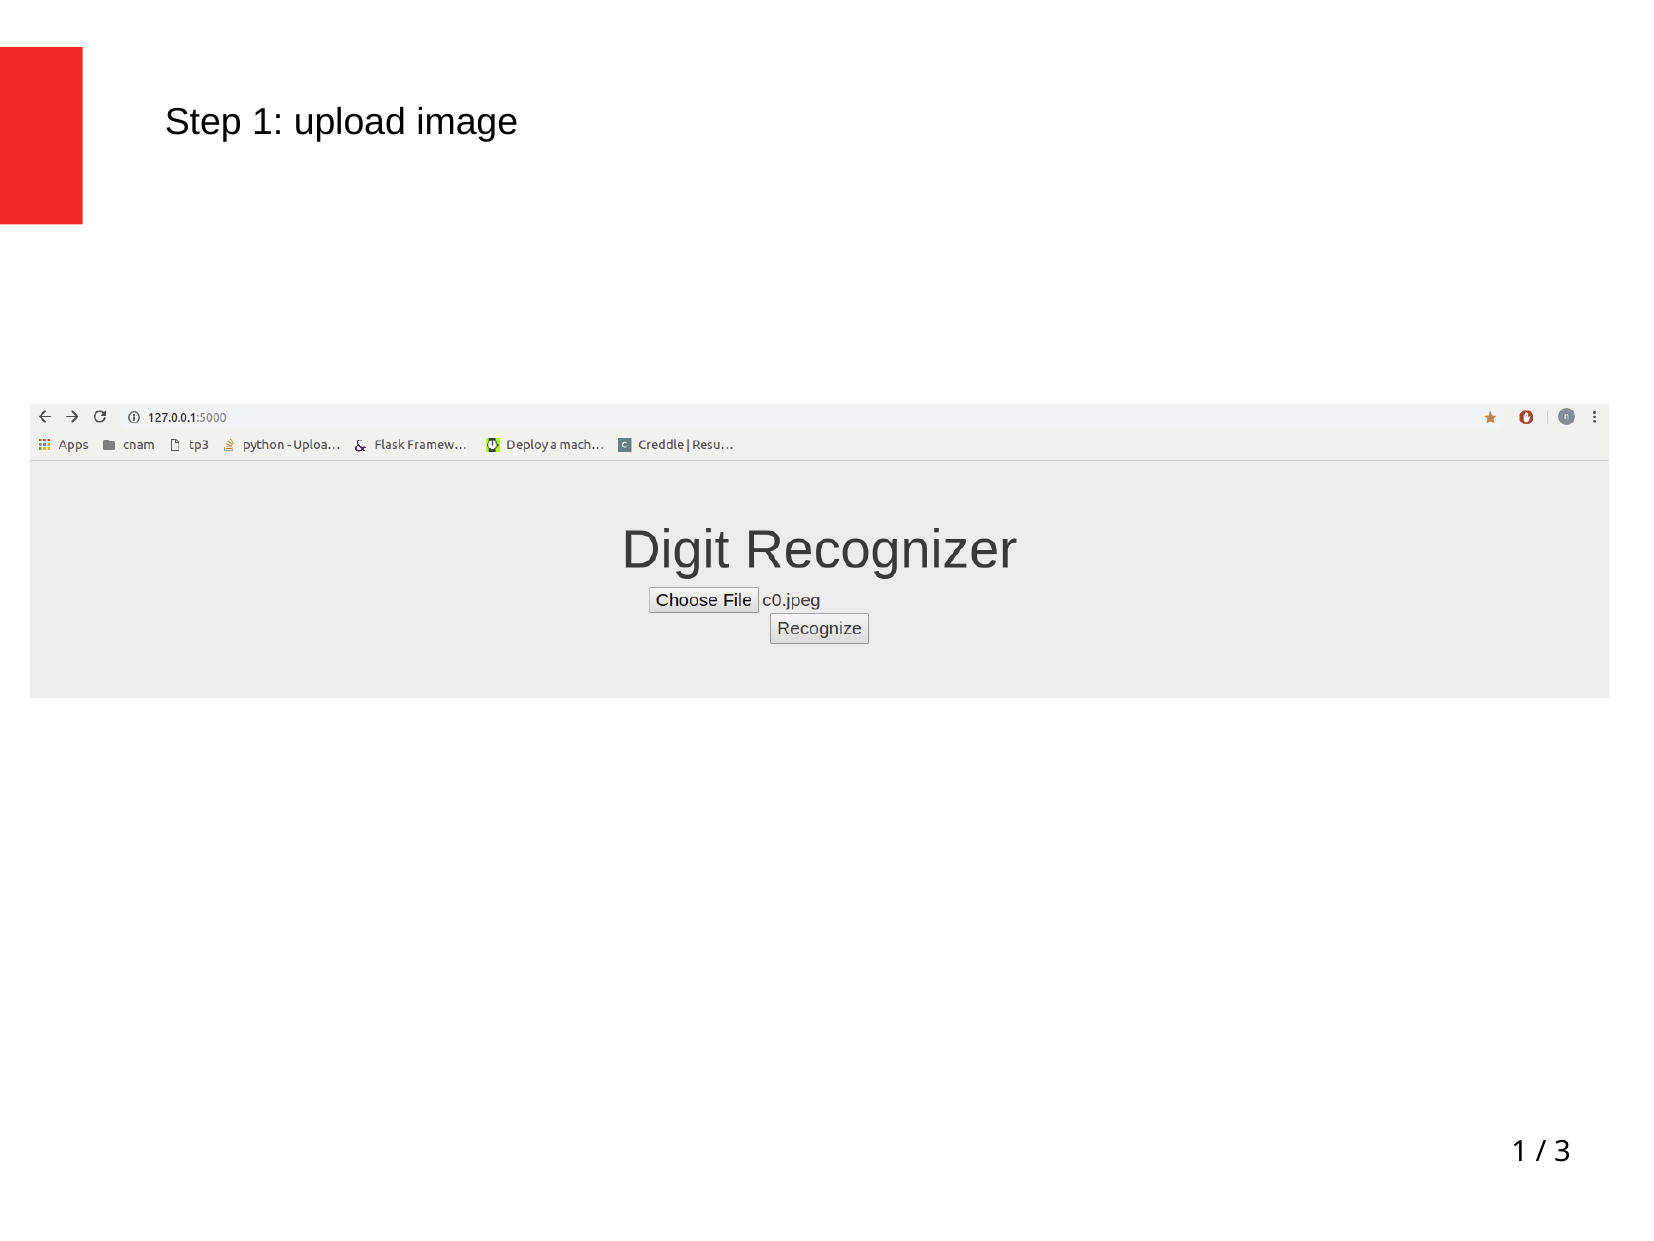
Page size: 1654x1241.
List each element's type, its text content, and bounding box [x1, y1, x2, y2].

picture [30, 404, 1609, 875]
text_box Step 1: upload image [150, 93, 976, 151]
